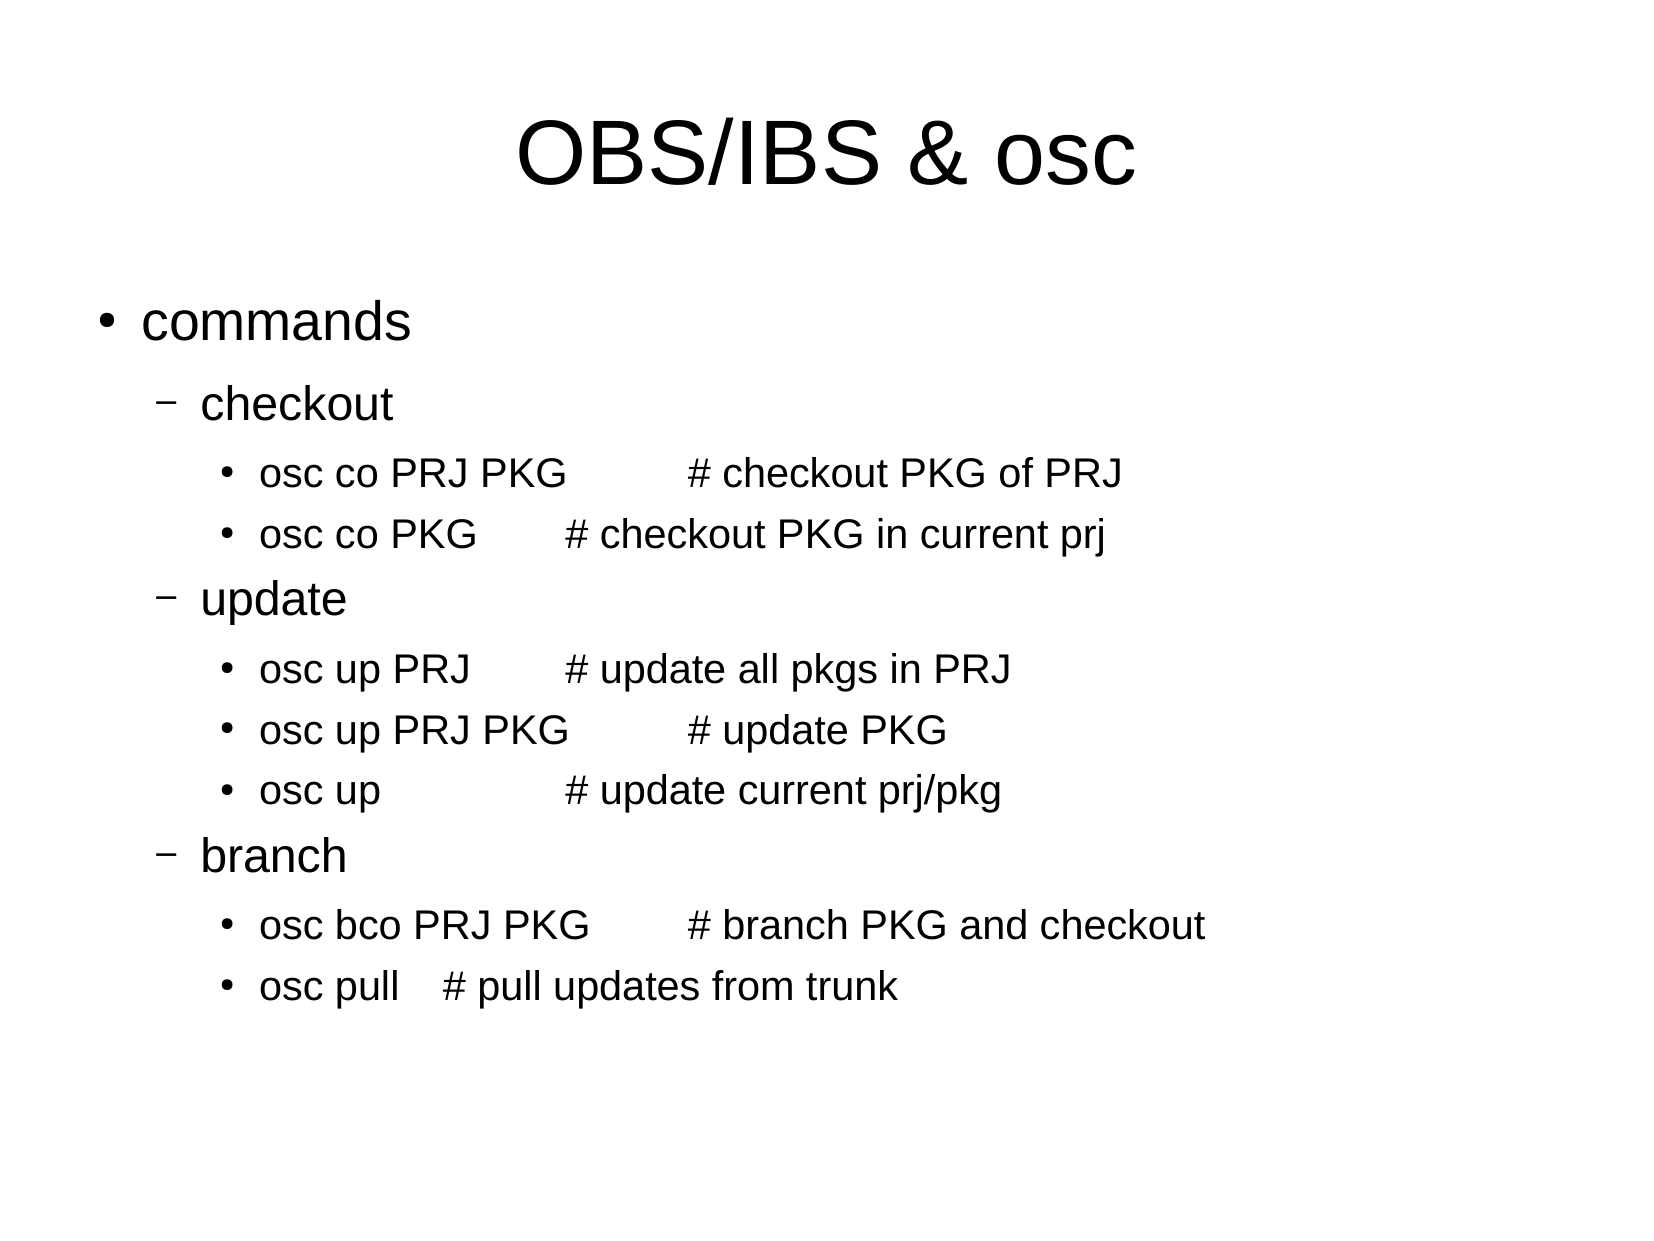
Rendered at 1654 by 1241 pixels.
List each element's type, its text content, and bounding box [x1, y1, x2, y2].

title OBS/IBS & osc [82, 49, 1571, 257]
list commands checkout osc co PRJ PKG # checkout PKG of PRJ osc co PKG # checkout PKG in current prj update osc up PRJ # update all pkgs in PRJ osc up PRJ PKG # update PKG osc up # update current prj/pkg branch osc bco PRJ PKG # branch PKG and checkout osc pull # pull updates from trunk [82, 290, 1571, 1010]
